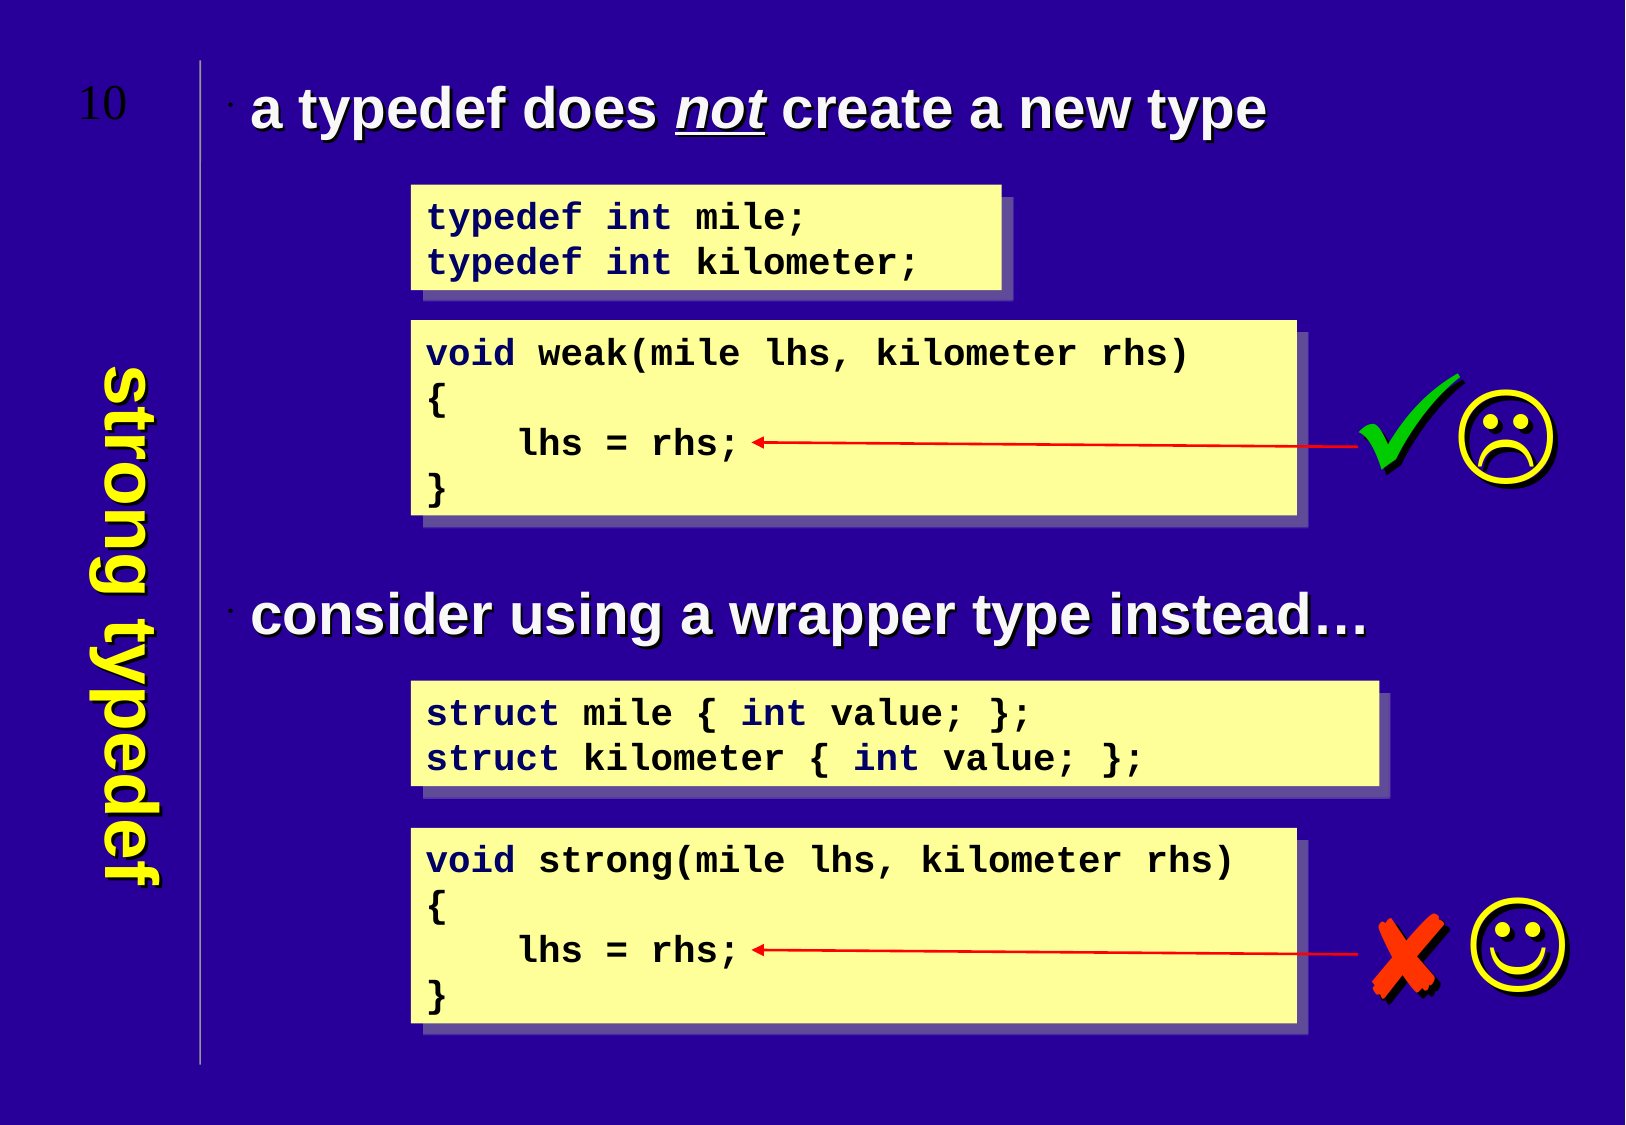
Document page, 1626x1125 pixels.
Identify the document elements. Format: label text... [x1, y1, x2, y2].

list a typedef does not create a new type consider using a wrapper type instead… [212, 62, 1550, 1063]
text_box  [1438, 349, 1626, 516]
title strong typedef [50, 187, 188, 1063]
text_box typedef int mile; typedef int kilometer; [410, 184, 1002, 291]
text_box struct mile { int value; }; struct kilometer { int value; }; [410, 680, 1380, 787]
text_box void strong(mile lhs, kilometer rhs) { lhs = rhs; } [410, 827, 1297, 1024]
text_box  [1332, 332, 1522, 528]
text_box  [1344, 852, 1487, 1047]
text_box void weak(mile lhs, kilometer rhs) { lhs = rhs; } [410, 320, 1297, 516]
text_box  [1450, 857, 1626, 1024]
